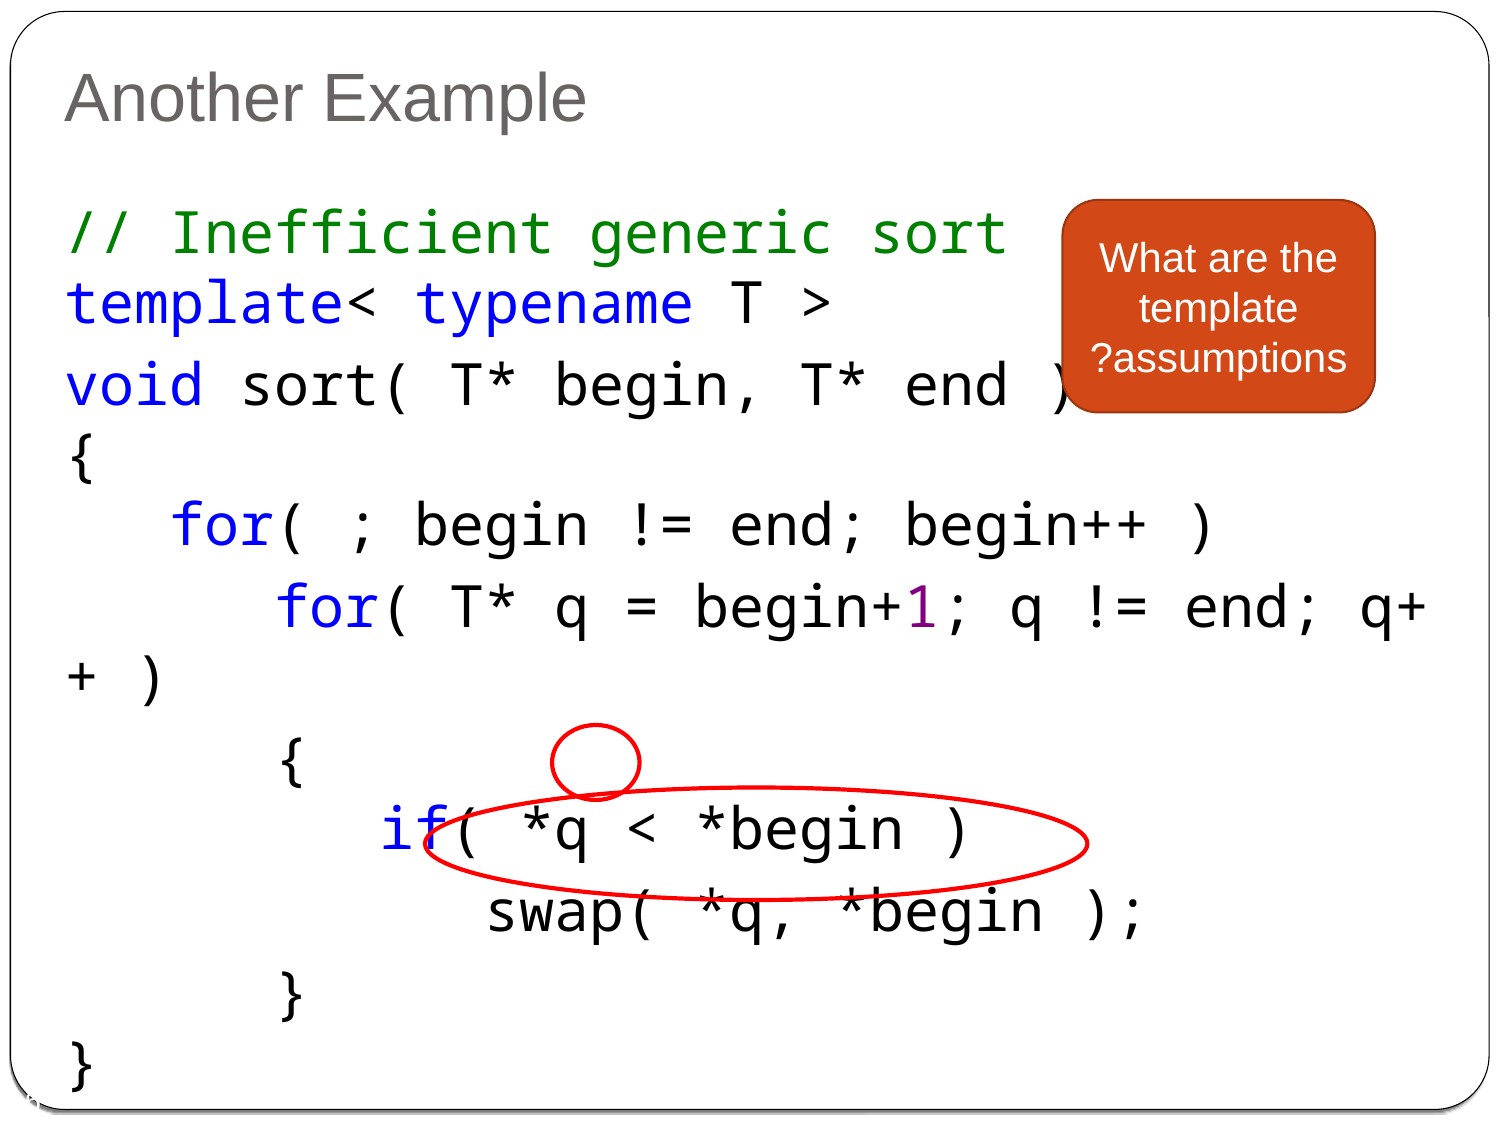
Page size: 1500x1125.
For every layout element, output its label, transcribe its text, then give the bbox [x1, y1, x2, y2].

list // Inefficient generic sort template< typename T > void sort( T* begin, T* end ) { for( ; begin != end; begin++ ) for( T* q = begin+1; q != end; q++ ) { if( *q < *begin ) swap( *q, *begin ); } } [50, 187, 1450, 1125]
slide_number <number> [0, 1074, 50, 1125]
text_box What are the template assumptions? [1062, 199, 1375, 413]
title Another Example [50, 45, 1450, 150]
